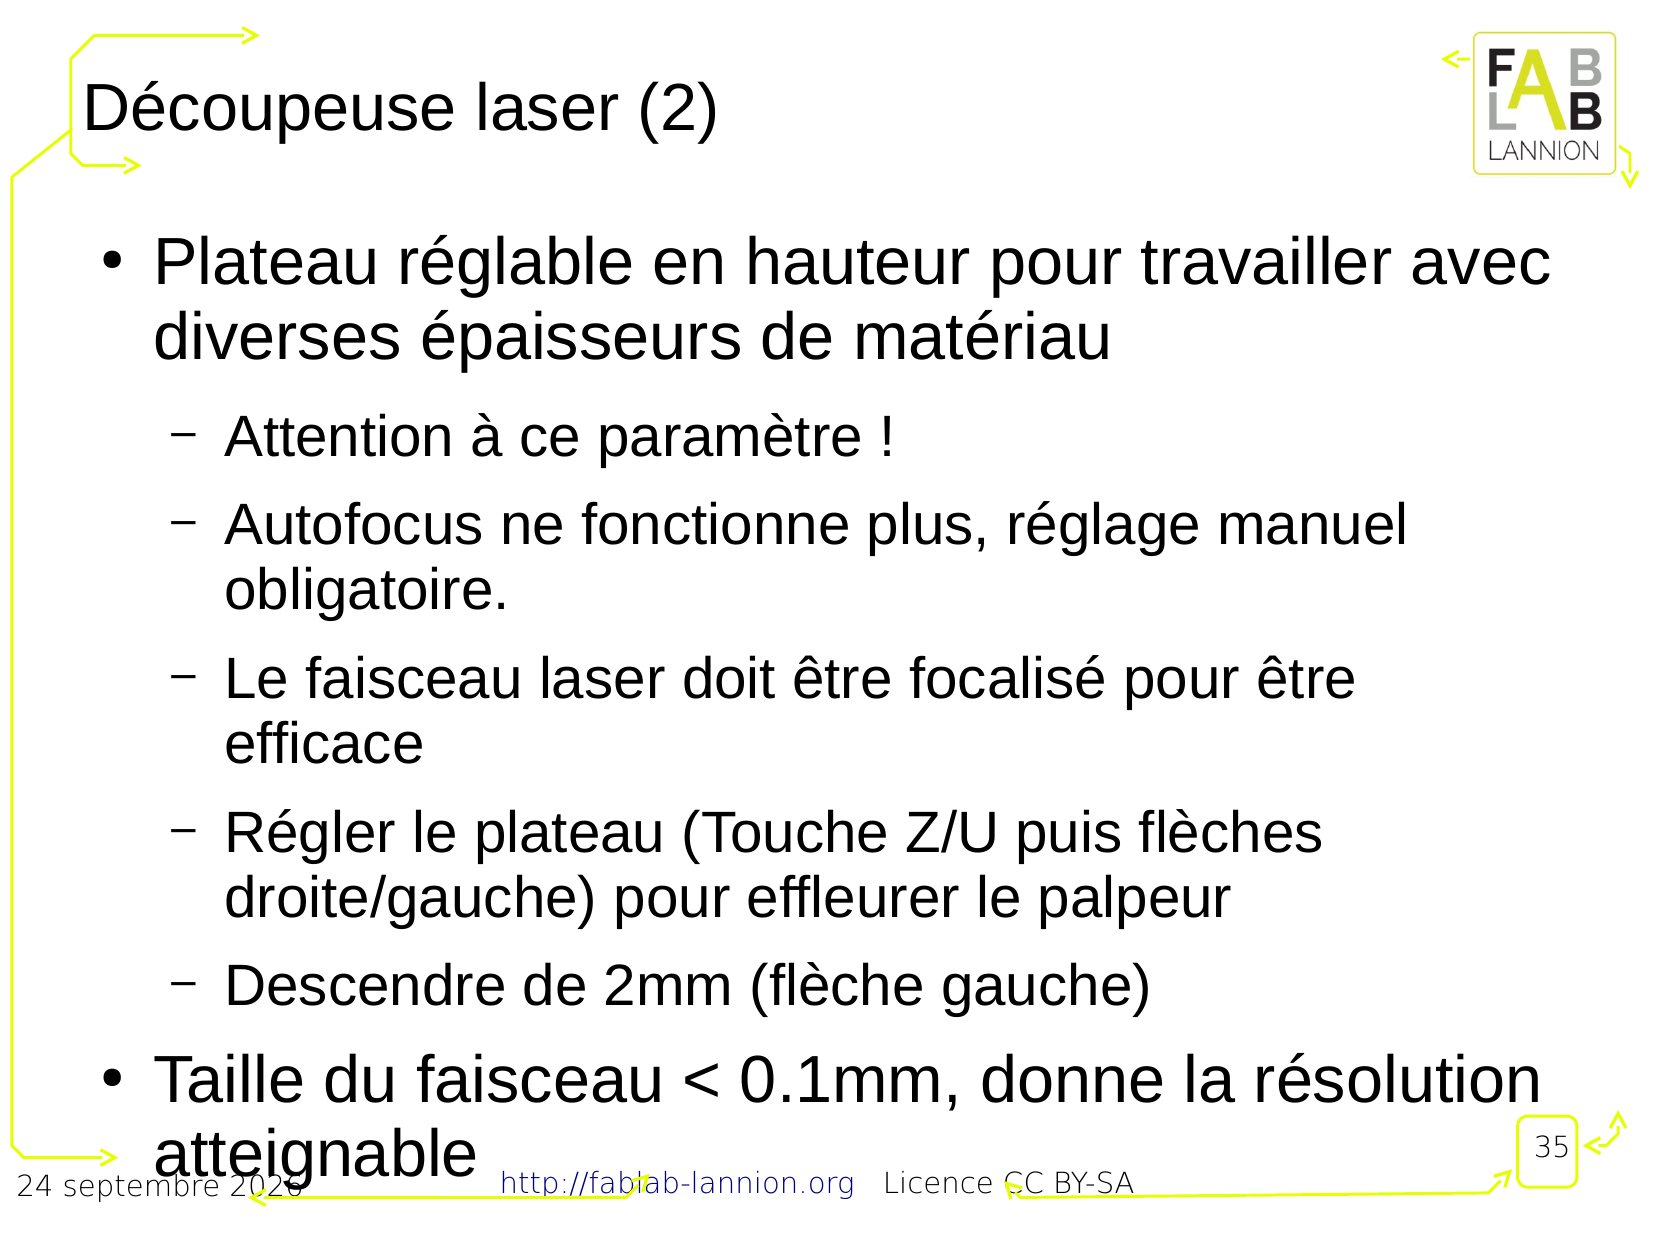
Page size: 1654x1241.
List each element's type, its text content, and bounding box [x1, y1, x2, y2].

list Plateau réglable en hauteur pour travailler avec diverses épaisseurs de matériau Attention à ce paramètre ! Autofocus ne fonctionne plus, réglage manuel obligatoire. Le faisceau laser doit être focalisé pour être efficace Régler le plateau (Touche Z/U puis flèches droite/gauche) pour effleurer le palpeur Descendre de 2mm (flèche gauche) Taille du faisceau < 0.1mm, donne la résolution atteignable [82, 224, 1571, 1099]
title Découpeuse laser (2) [82, 49, 1441, 166]
picture [1470, 29, 1619, 178]
